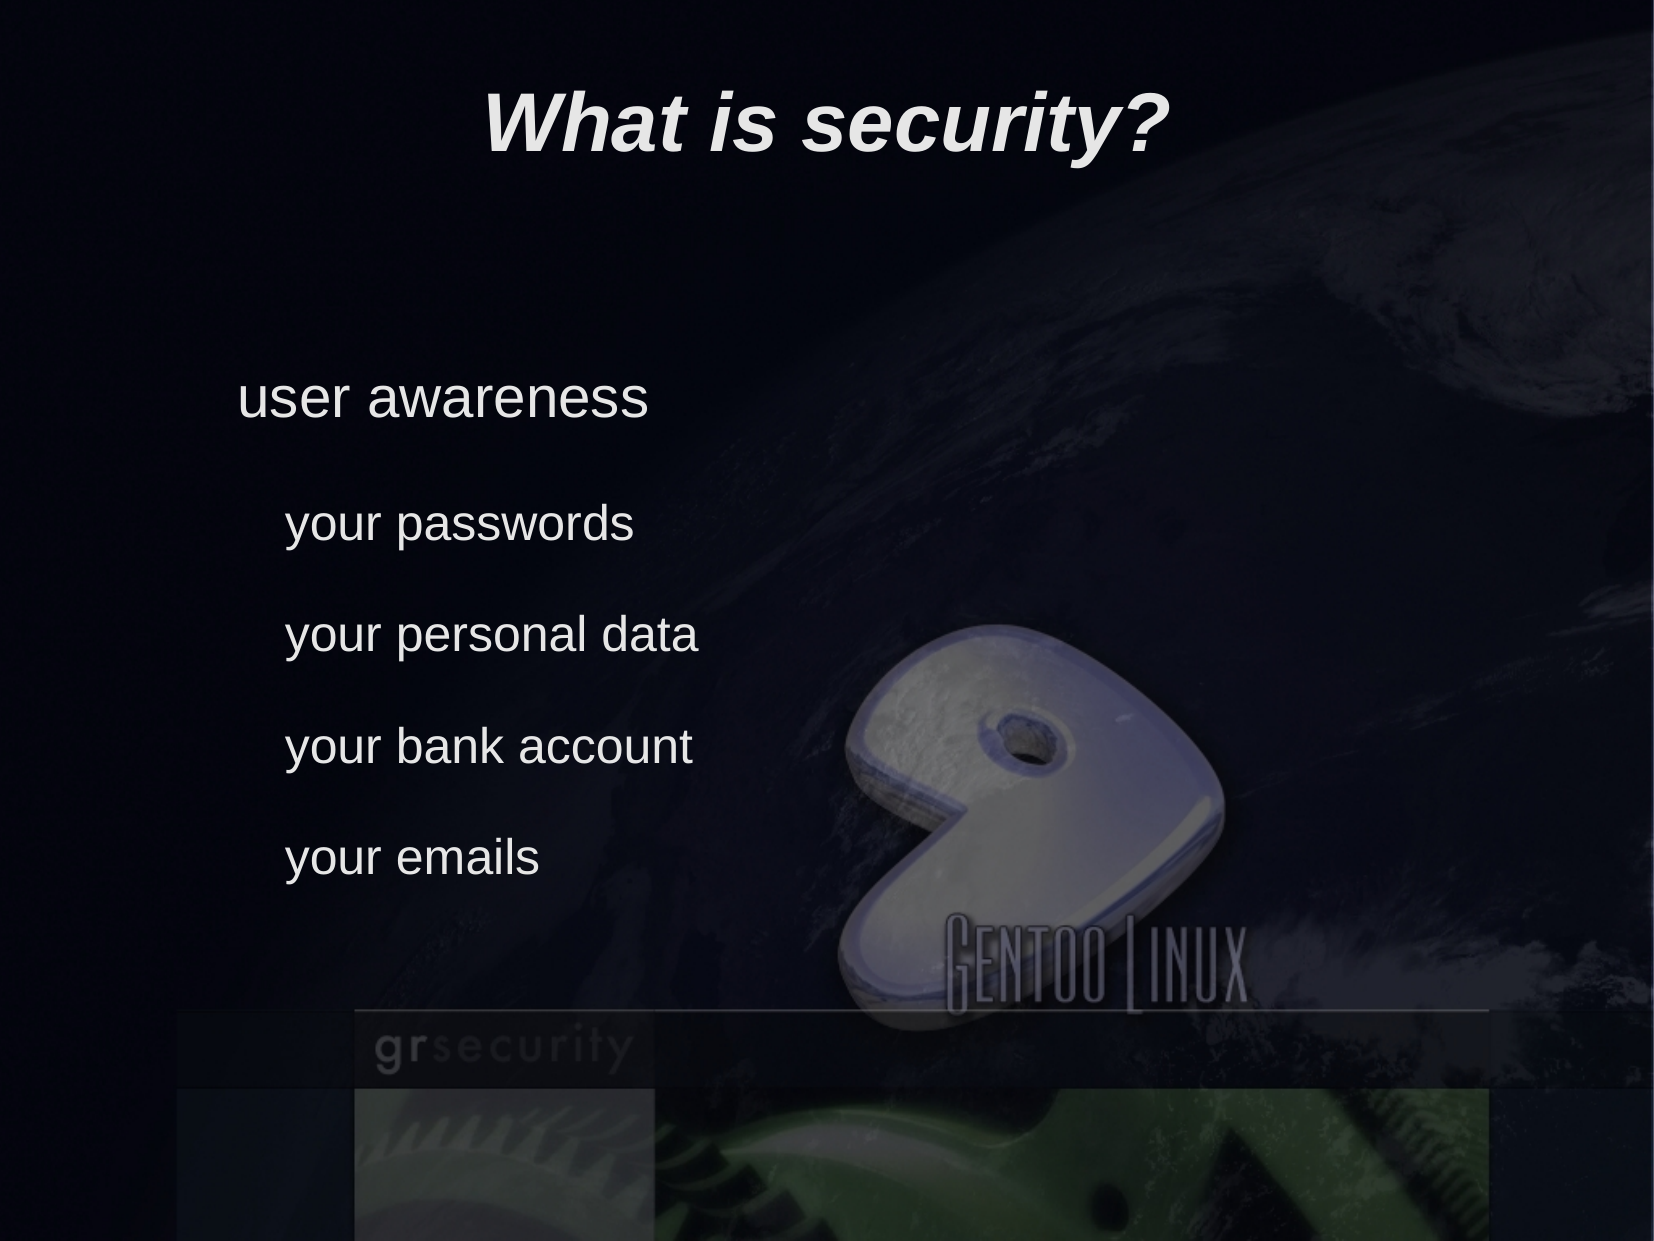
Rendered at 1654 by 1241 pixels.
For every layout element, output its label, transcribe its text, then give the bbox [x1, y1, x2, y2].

picture [0, 0, 1654, 1241]
title What is security? [121, 19, 1534, 227]
list user awareness your passwords your personal data your bank account your emails [178, 364, 1570, 1147]
